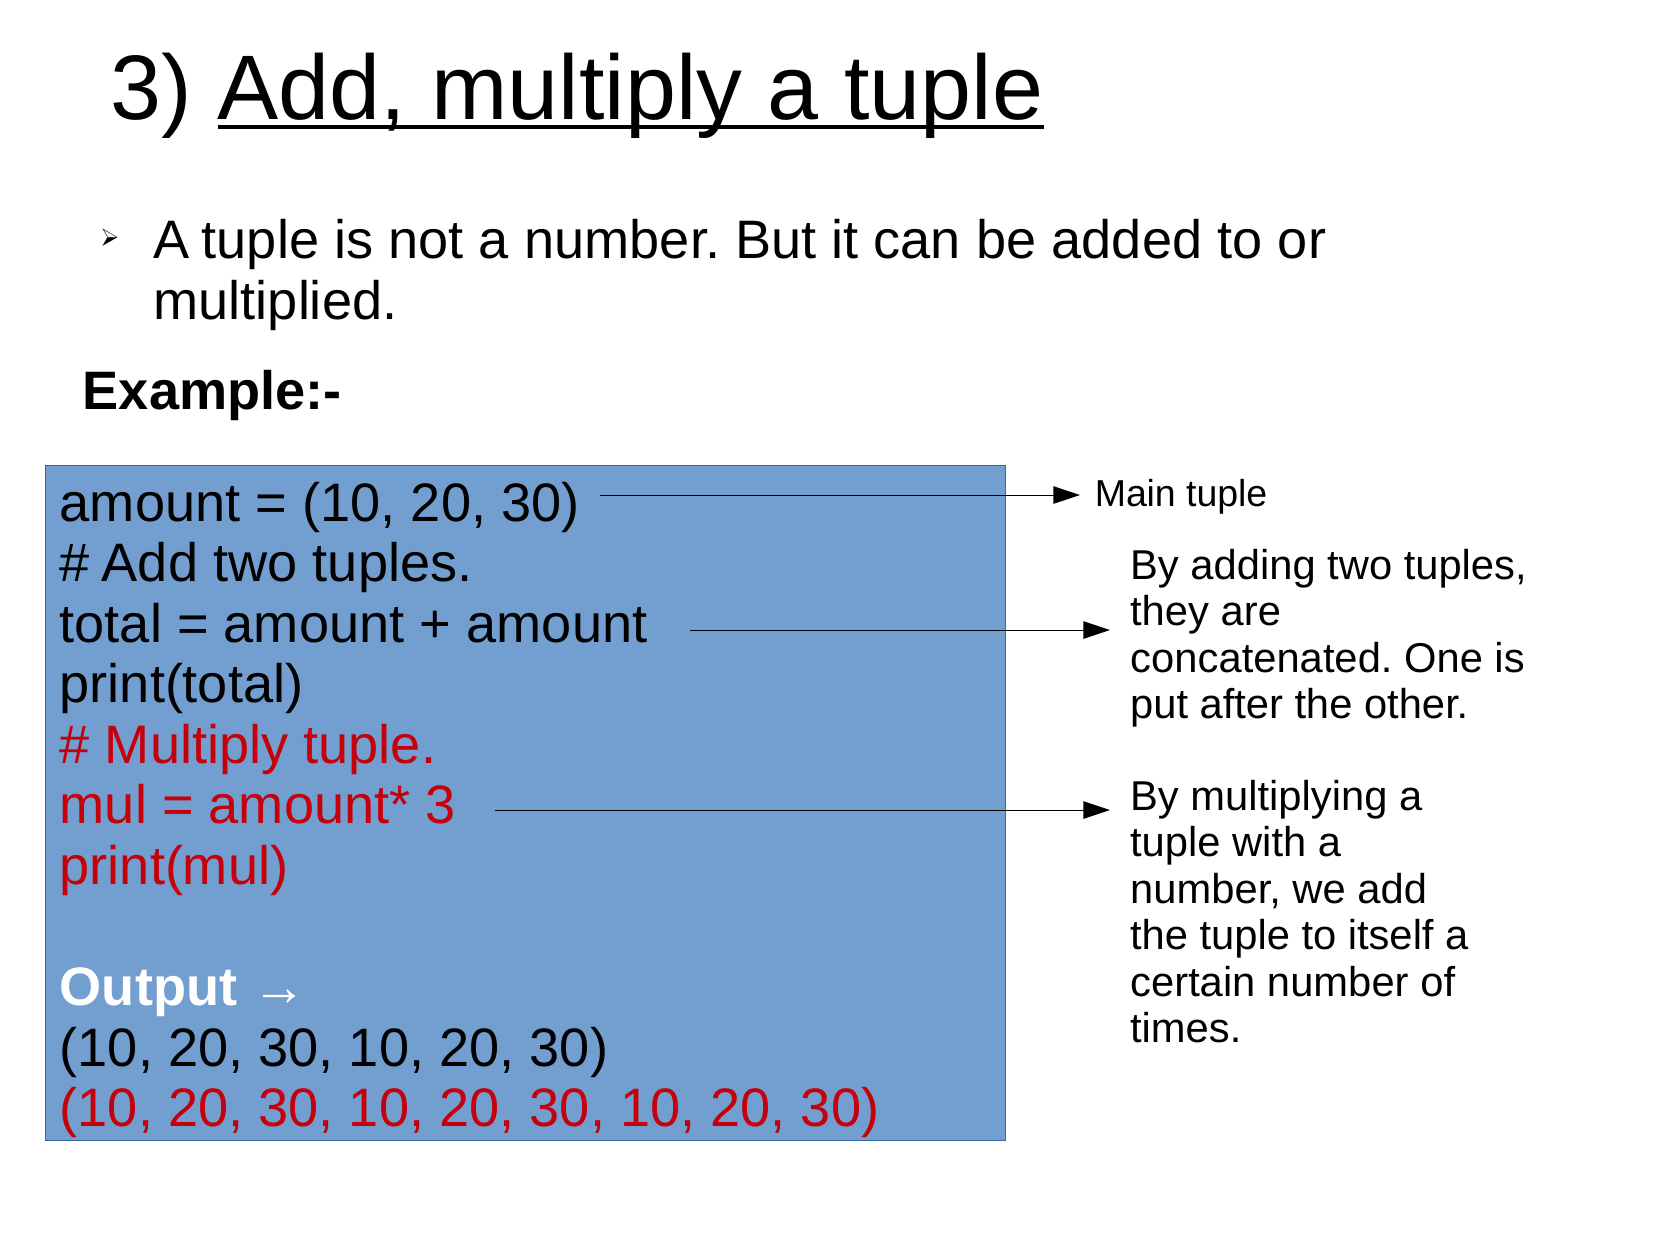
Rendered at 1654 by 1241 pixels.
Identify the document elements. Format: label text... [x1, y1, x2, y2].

text_box By adding two tuples, they are concatenated. One is put after the other. [1080, 534, 1561, 736]
text_box amount = (10, 20, 30) # Add two tuples. total = amount + amount print(total) # Multiply tuple. mul = amount* 3 print(mul) Output → (10, 20, 30, 10, 20, 30) (10, 20, 30, 10, 20, 30, 10, 20, 30) [45, 465, 1111, 1146]
title 3) Add, multiply a tuple [75, 30, 1564, 146]
text_box Main tuple [1080, 465, 1531, 522]
list A tuple is not a number. But it can be added to or multiplied. Example:- [82, 210, 1571, 1201]
text_box By multiplying a tuple with a number, we add the tuple to itself a certain number of times. [1080, 765, 1501, 1059]
